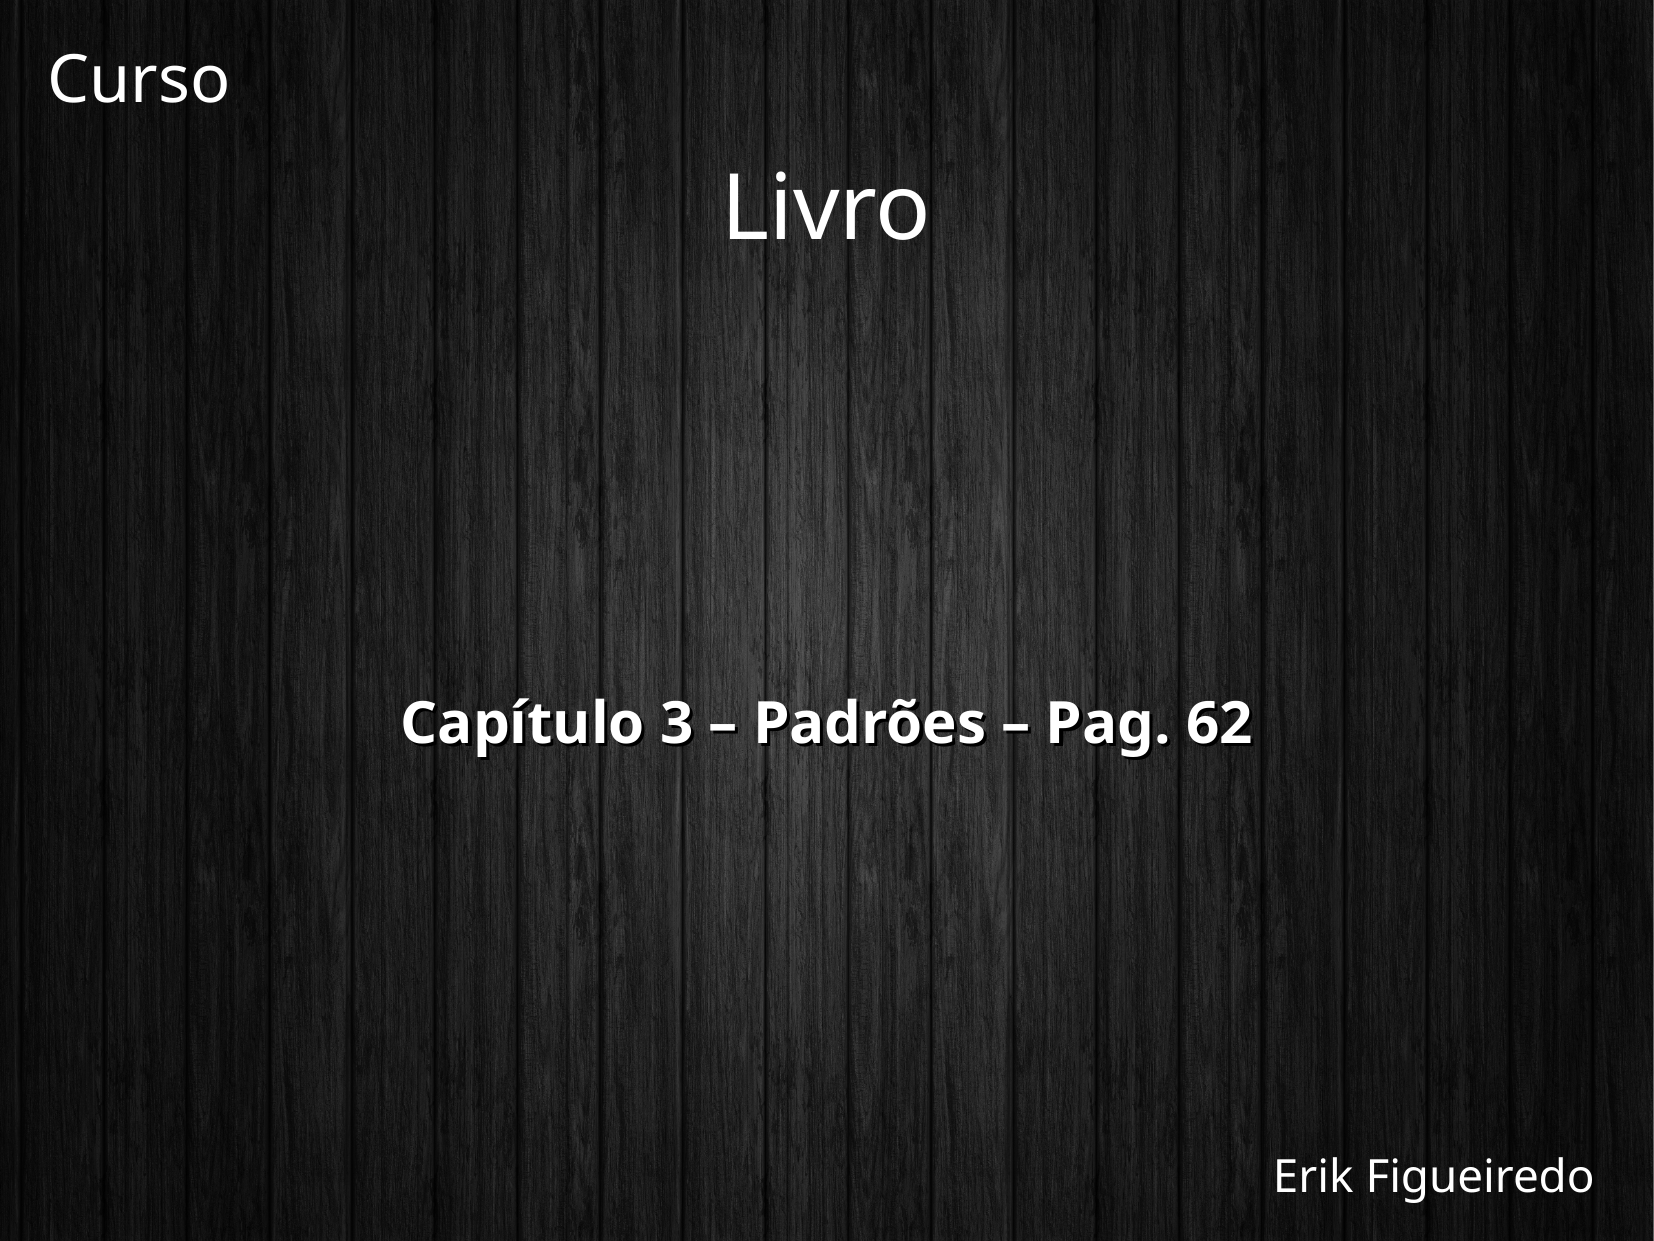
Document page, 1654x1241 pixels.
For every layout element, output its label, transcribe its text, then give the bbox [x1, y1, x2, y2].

text_box Erik Figueiredo [768, 1133, 1595, 1217]
list Capítulo 3 – Padrões – Pag. 62 [82, 311, 1571, 1131]
text_box Curso [47, 35, 1087, 119]
picture [0, 0, 1654, 1241]
title Livro [82, 129, 1571, 278]
